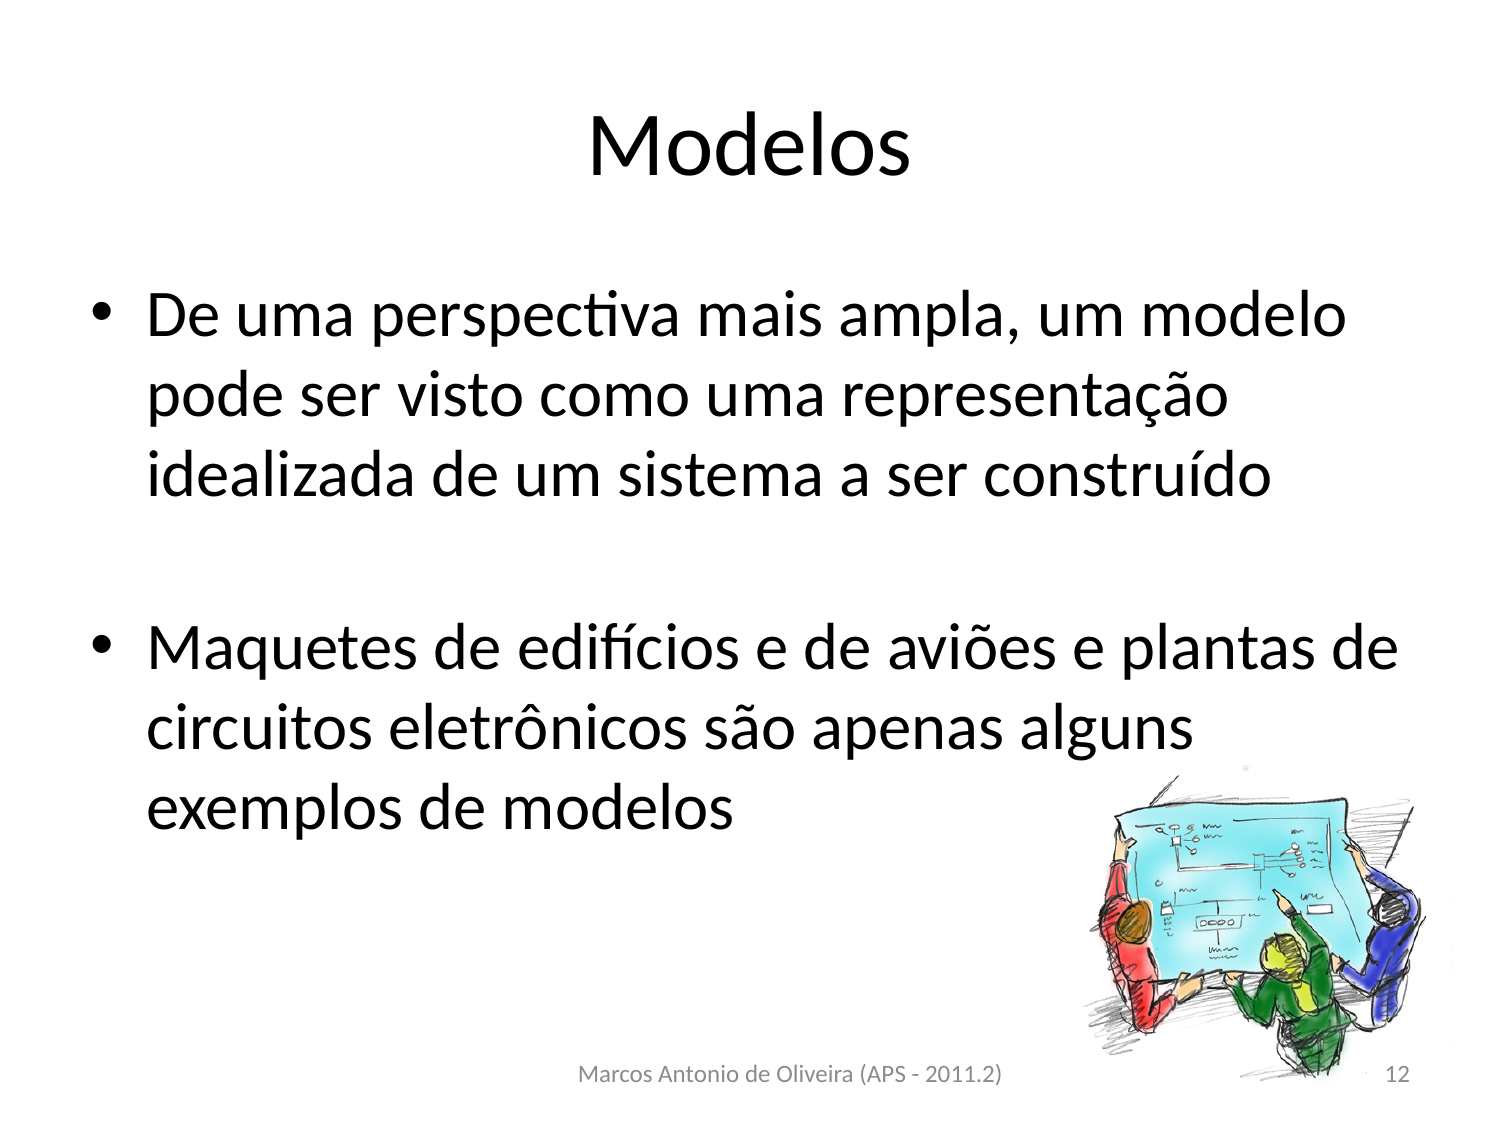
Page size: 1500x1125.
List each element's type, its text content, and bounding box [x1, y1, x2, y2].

list De uma perspectiva mais ampla, um modelo pode ser visto como uma representação idealizada de um sistema a ser construído Maquetes de edifícios e de aviões e plantas de circuitos eletrônicos são apenas alguns exemplos de modelos [75, 262, 1425, 1005]
footer Marcos Antonio de Oliveira (APS - 2011.2) [512, 1042, 1069, 1103]
picture [1068, 749, 1456, 1108]
title Modelos [75, 45, 1425, 233]
slide_number <número> [1074, 1042, 1425, 1103]
